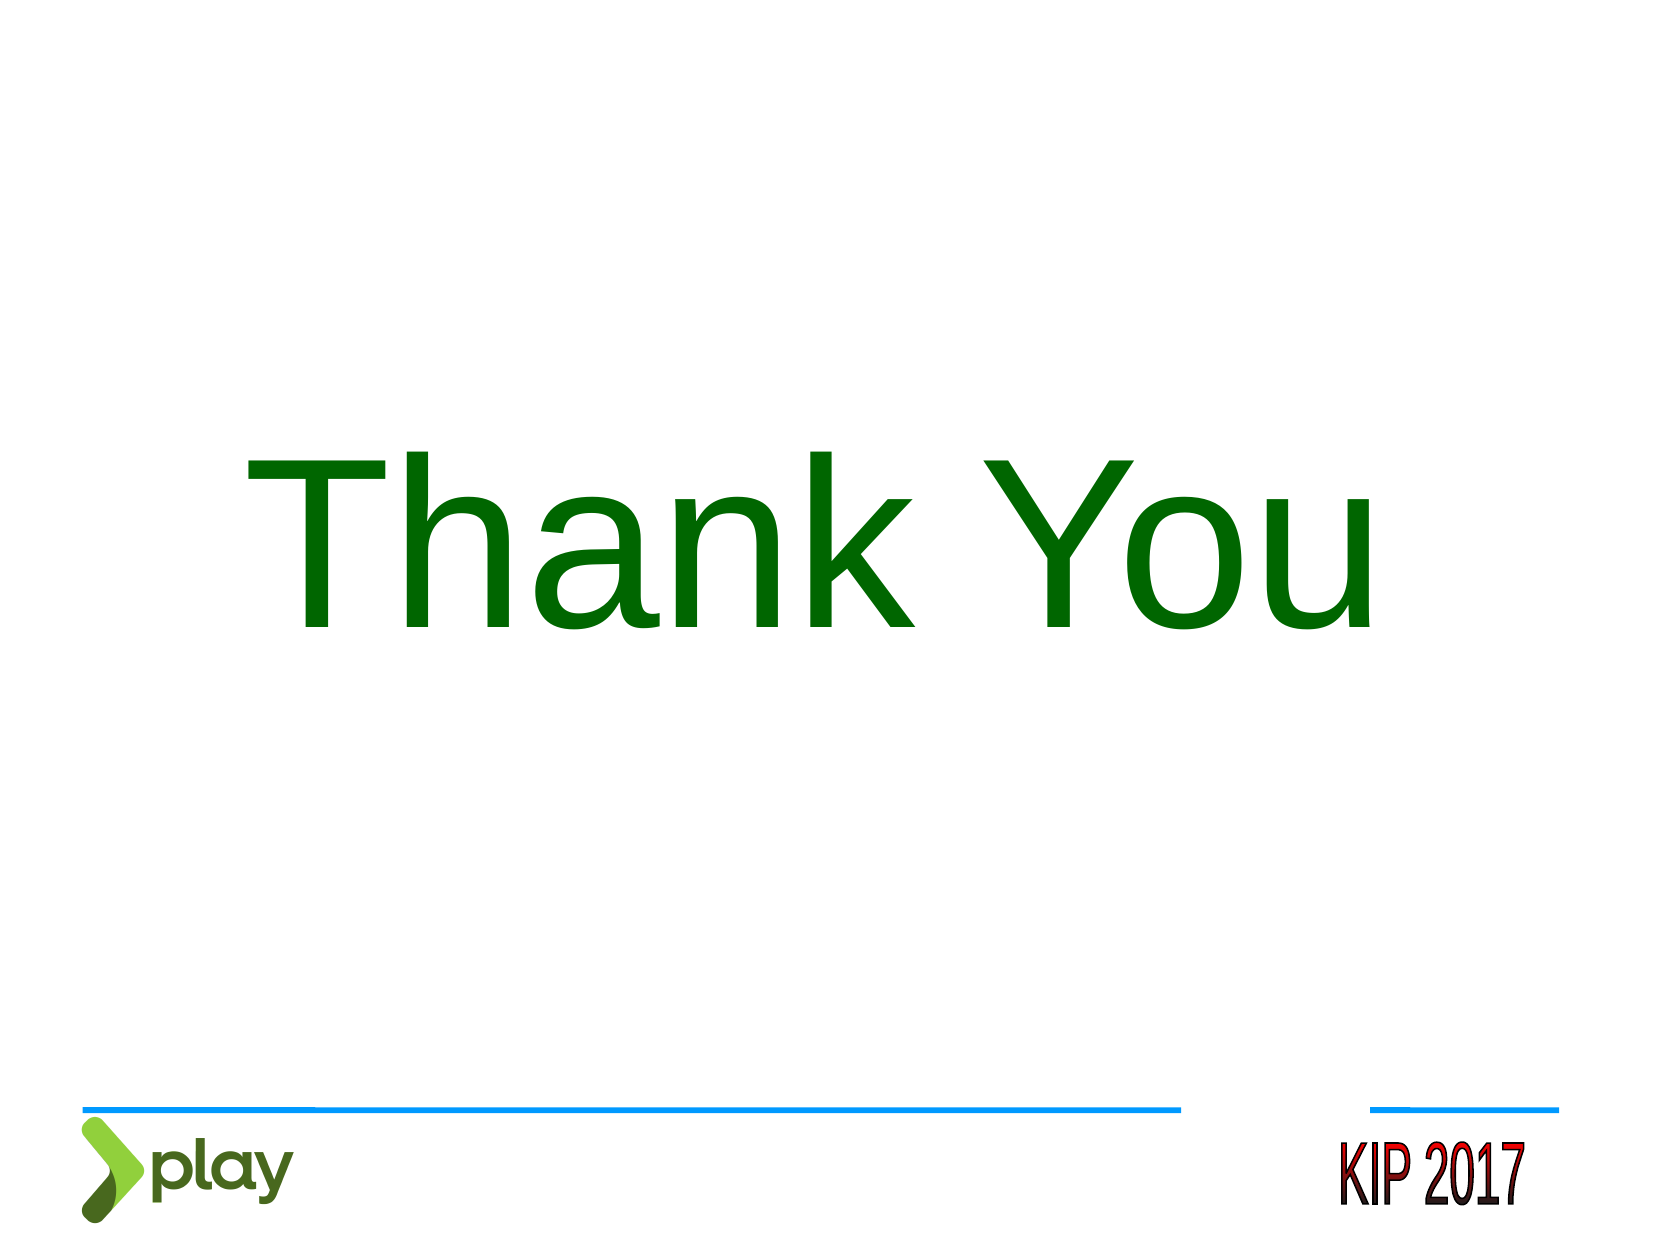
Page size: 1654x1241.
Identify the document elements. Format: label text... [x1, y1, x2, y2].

picture [68, 1111, 302, 1229]
text_box Thank You [188, 401, 1441, 687]
